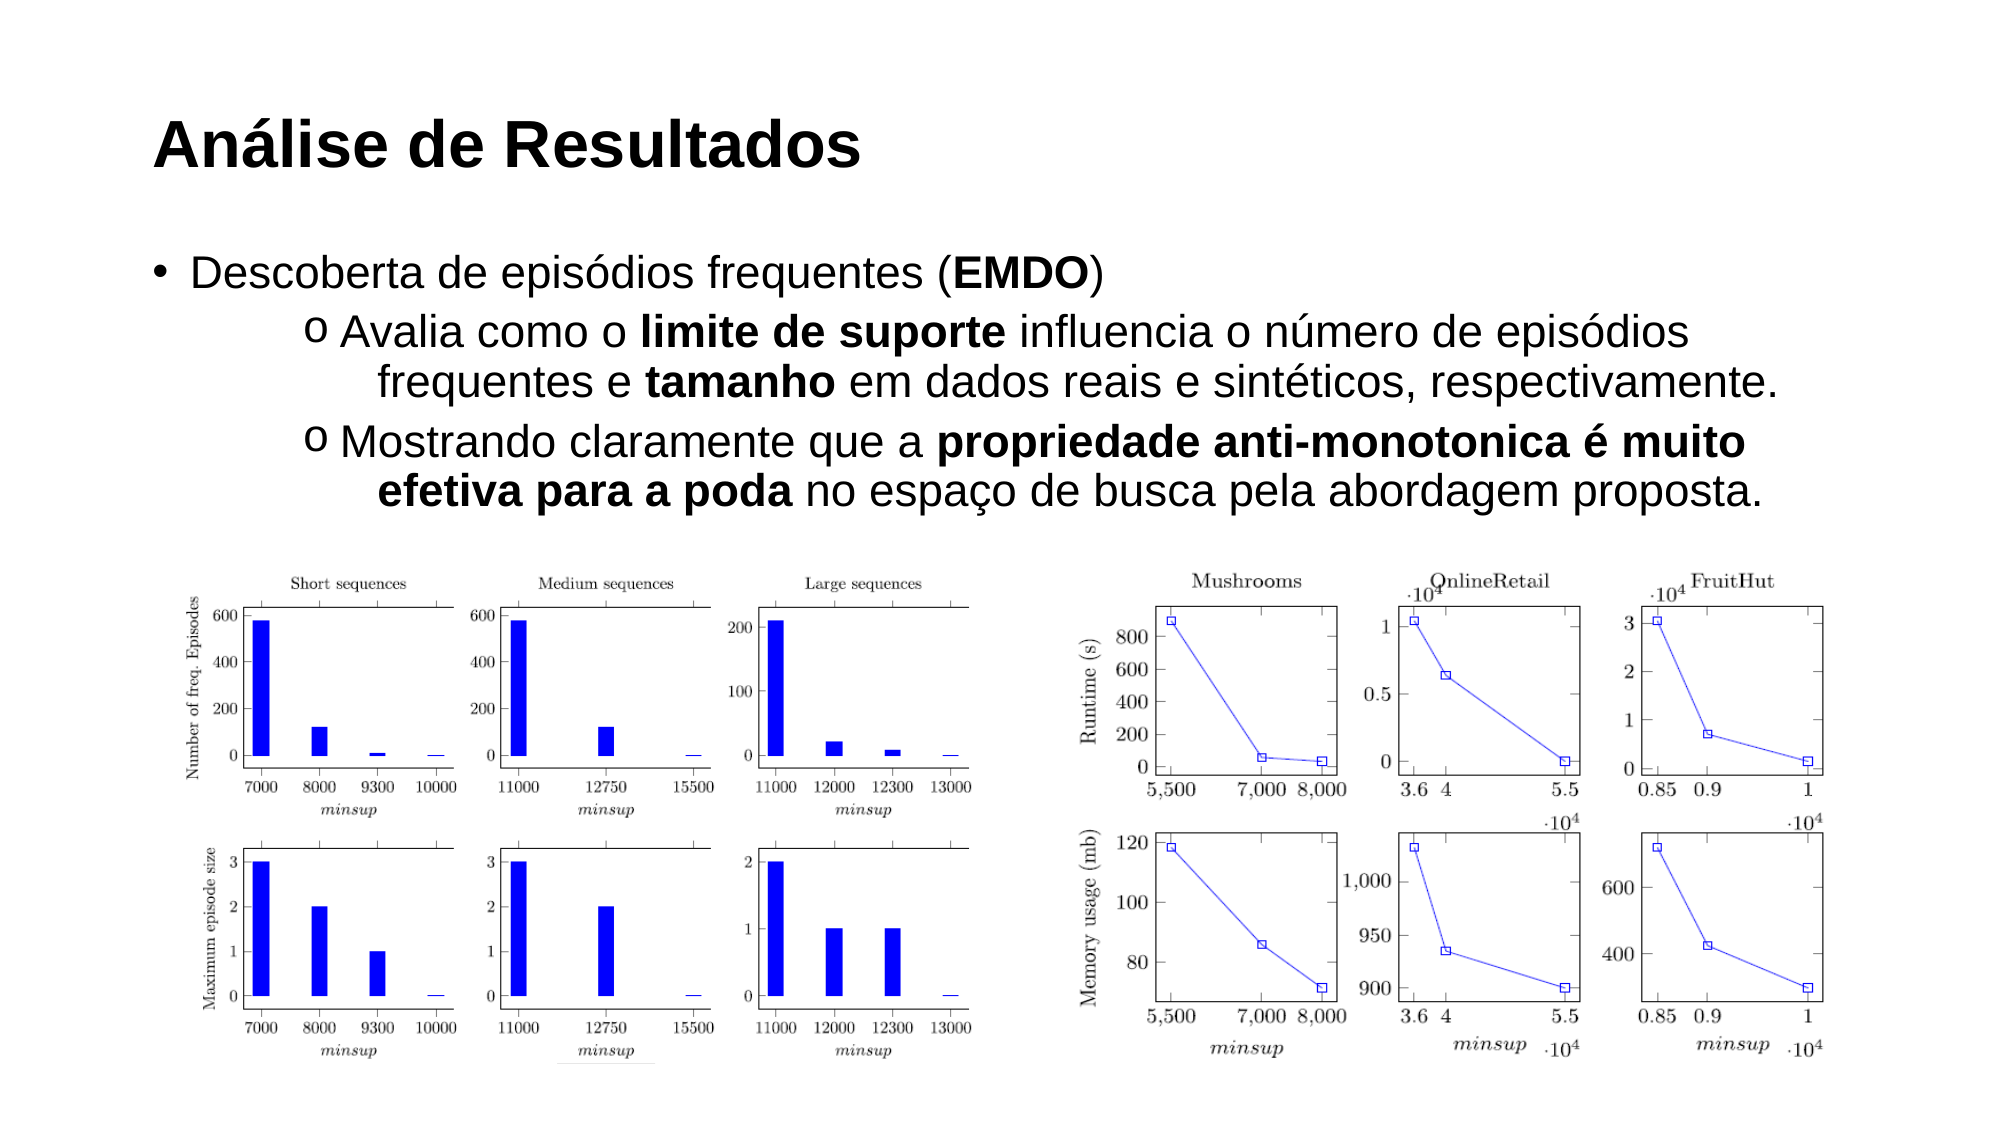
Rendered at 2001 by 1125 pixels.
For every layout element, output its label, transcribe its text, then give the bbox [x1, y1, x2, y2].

title Análise de Resultados [137, 36, 1863, 241]
list Descoberta de episódios frequentes (EMDO) Avalia como o limite de suporte influencia o número de episódios frequentes e tamanho em dados reais e sintéticos, respectivamente. Mostrando claramente que a propriedade anti-monotonica é muito efetiva para a poda no espaço de busca pela abordagem proposta. [137, 241, 1863, 968]
picture [172, 562, 998, 1064]
picture [1066, 562, 1863, 1064]
